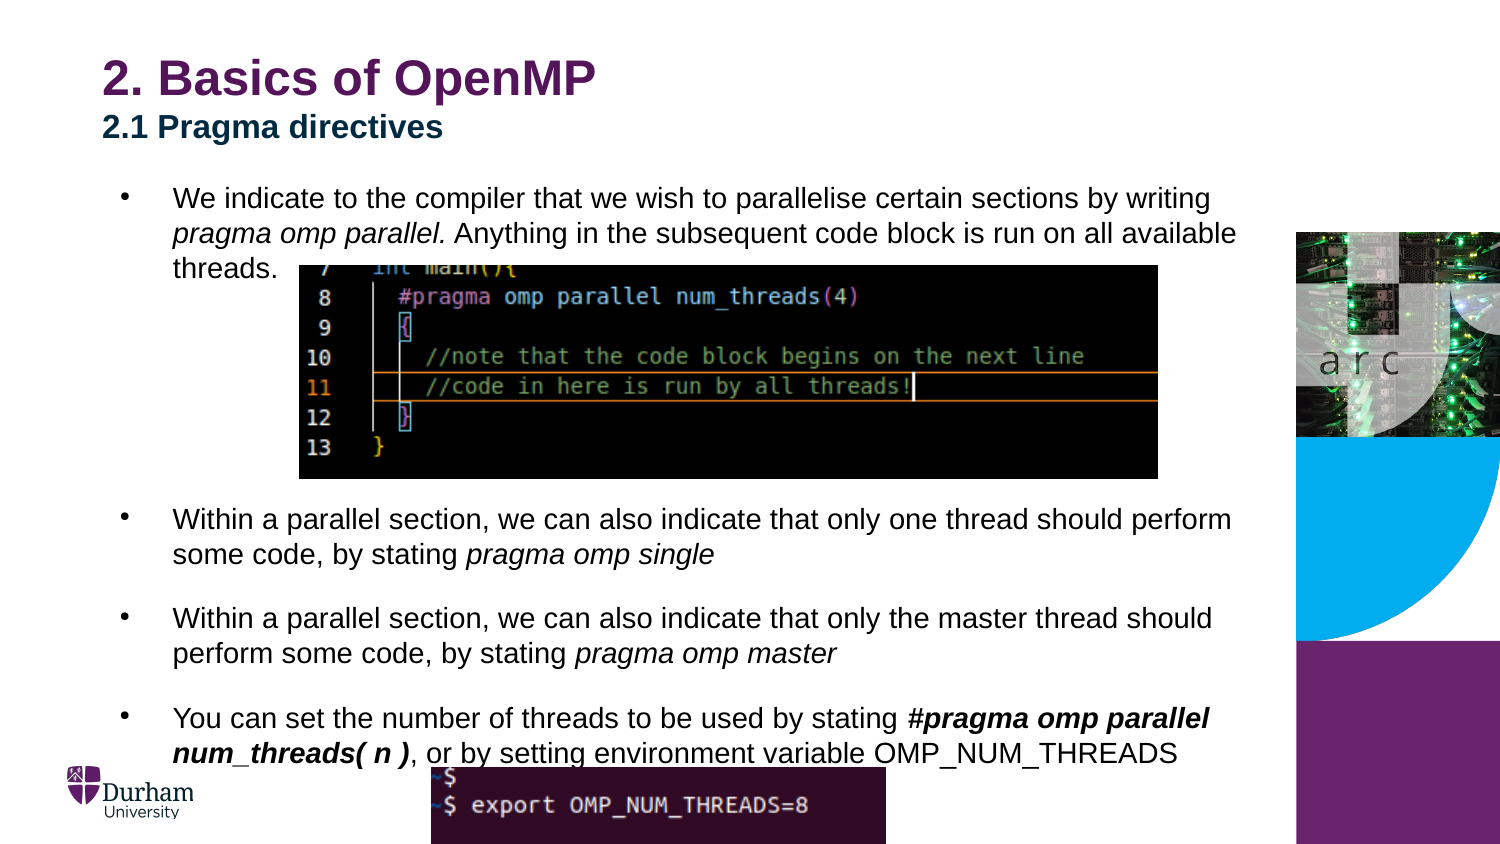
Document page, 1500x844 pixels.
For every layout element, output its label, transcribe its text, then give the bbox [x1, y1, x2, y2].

picture [431, 767, 886, 844]
title 2. Basics of OpenMP 2.1 Pragma directives [101, 45, 1399, 187]
picture [1332, 467, 1500, 640]
picture [1296, 232, 1500, 436]
text_box [1296, 640, 1500, 844]
picture [299, 265, 1158, 479]
picture [67, 766, 193, 819]
list We indicate to the compiler that we wish to parallelise certain sections by writing pragma omp parallel. Anything in the subsequent code block is run on all available threads. [101, 179, 1297, 313]
list Within a parallel section, we can also indicate that only one thread should perform some code, by stating pragma omp single Within a parallel section, we can also indicate that only the master thread should perform some code, by stating pragma omp master You can set the number of threads to be used by stating #pragma omp parallel num_threads( n ), or by setting environment variable OMP_NUM_THREADS [101, 435, 1297, 774]
